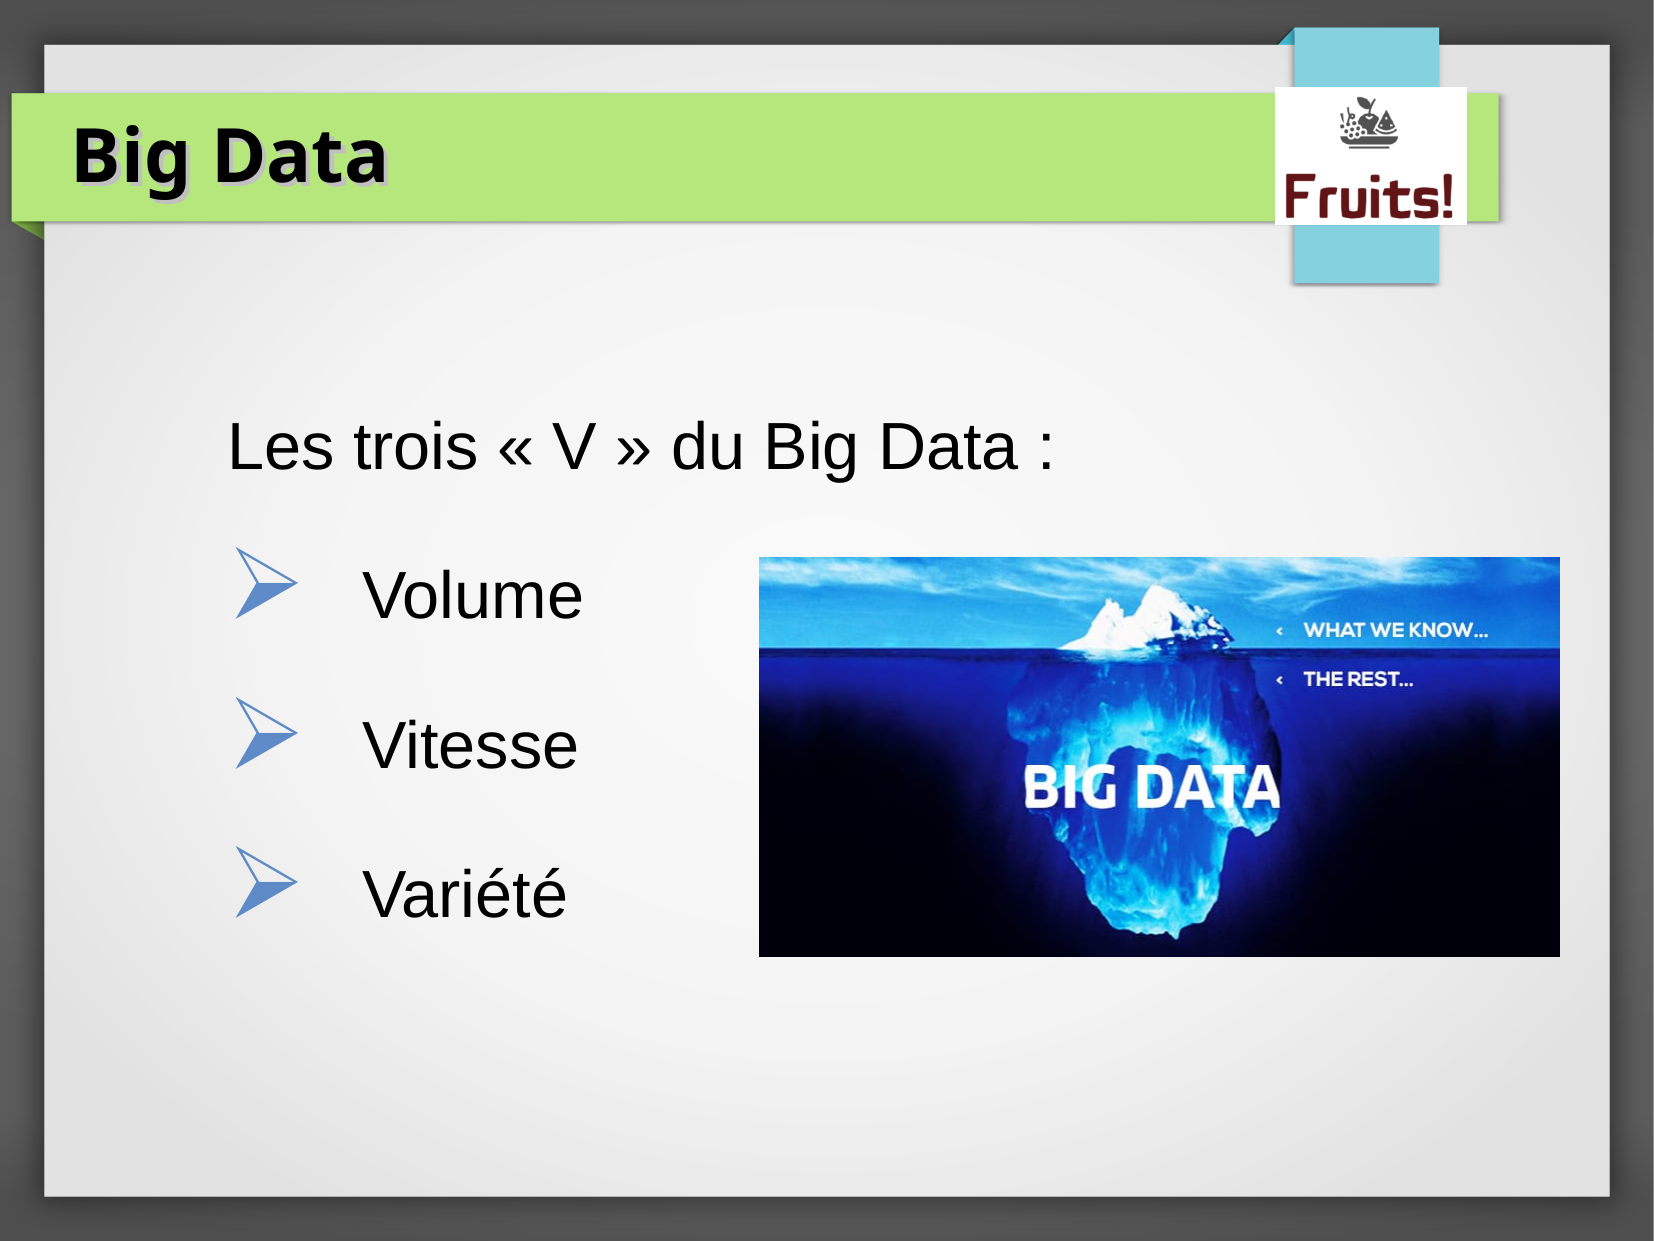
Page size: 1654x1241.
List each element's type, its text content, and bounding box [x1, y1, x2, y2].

picture [0, 0, 1654, 1241]
text_box Les trois « V » du Big Data : Volume Vitesse Variété [212, 401, 1489, 940]
title Big Data [70, 69, 1406, 237]
